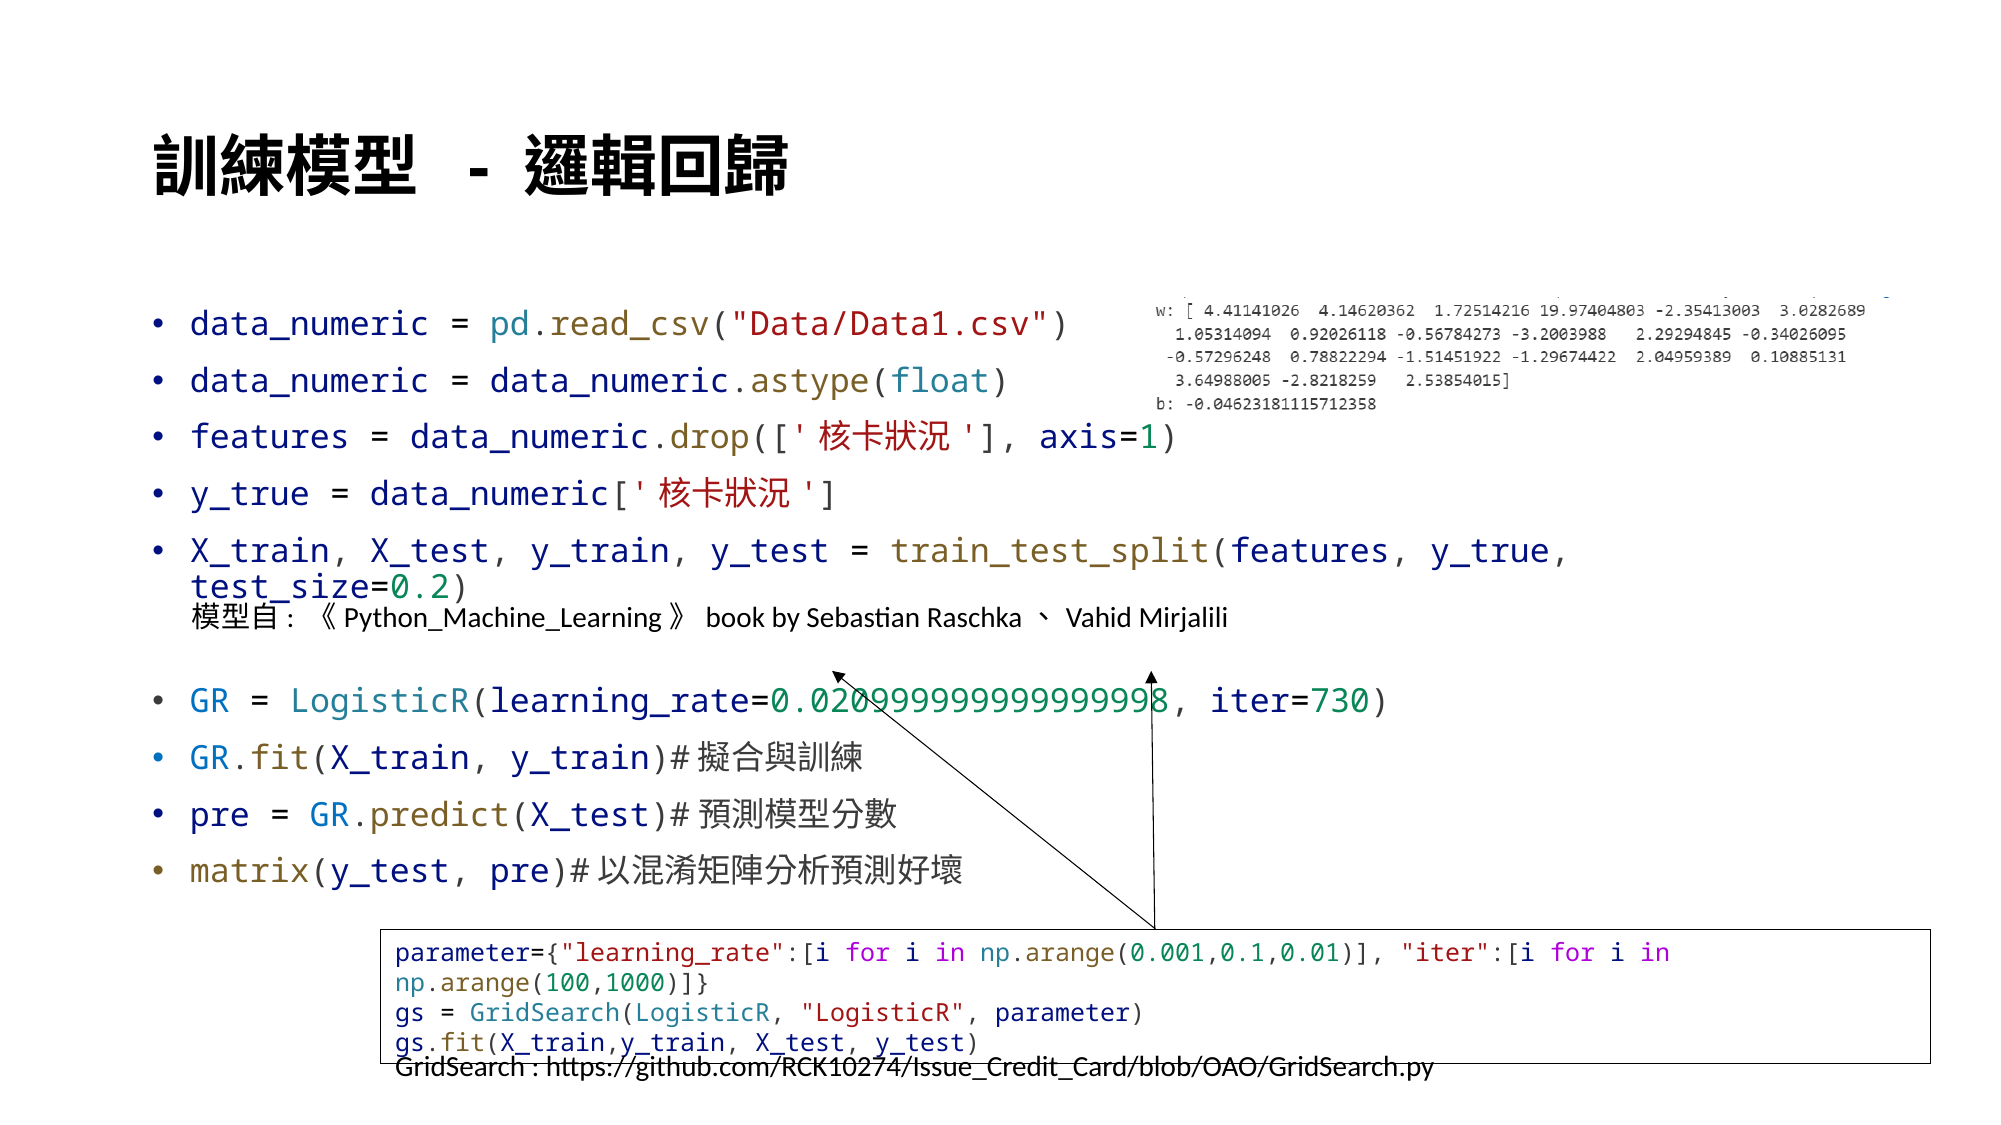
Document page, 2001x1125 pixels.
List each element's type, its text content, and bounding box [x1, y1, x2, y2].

text_box parameter={"learning_rate":[i for i in np.arange(0.001,0.1,0.01)], "iter":[i for i in np.arange(100,1000)]} gs = GridSearch(LogisticR, "LogisticR", parameter) gs.fit(X_train,y_train, X_test, y_test) [380, 929, 1931, 1064]
text_box 模型自: 《Python_Machine_Learning》book by Sebastian Raschka、Vahid Mirjalili [177, 590, 1538, 641]
list data_numeric = pd.read_csv("Data/Data1.csv") data_numeric = data_numeric.astype(float) features = data_numeric.drop(['核卡狀況'], axis=1) y_true = data_numeric['核卡狀況'] X_train, X_test, y_train, y_test = train_test_split(features, y_true, test_size=0.2) GR = LogisticR(learning_rate=0.020999999999999998, iter=730) GR.fit(X_train, y_train)#擬合與訓練 pre = GR.predict(X_test)#預測模型分數 matrix(y_test, pre)#以混淆矩陣分析預測好壞 [137, 299, 1863, 1014]
title 訓練模型 - 邏輯回歸 [137, 59, 1863, 278]
picture [1151, 297, 1890, 414]
text_box GridSearch : https://github.com/RCK10274/Issue_Credit_Card/blob/OAO/GridSearch.py [380, 1039, 1742, 1090]
